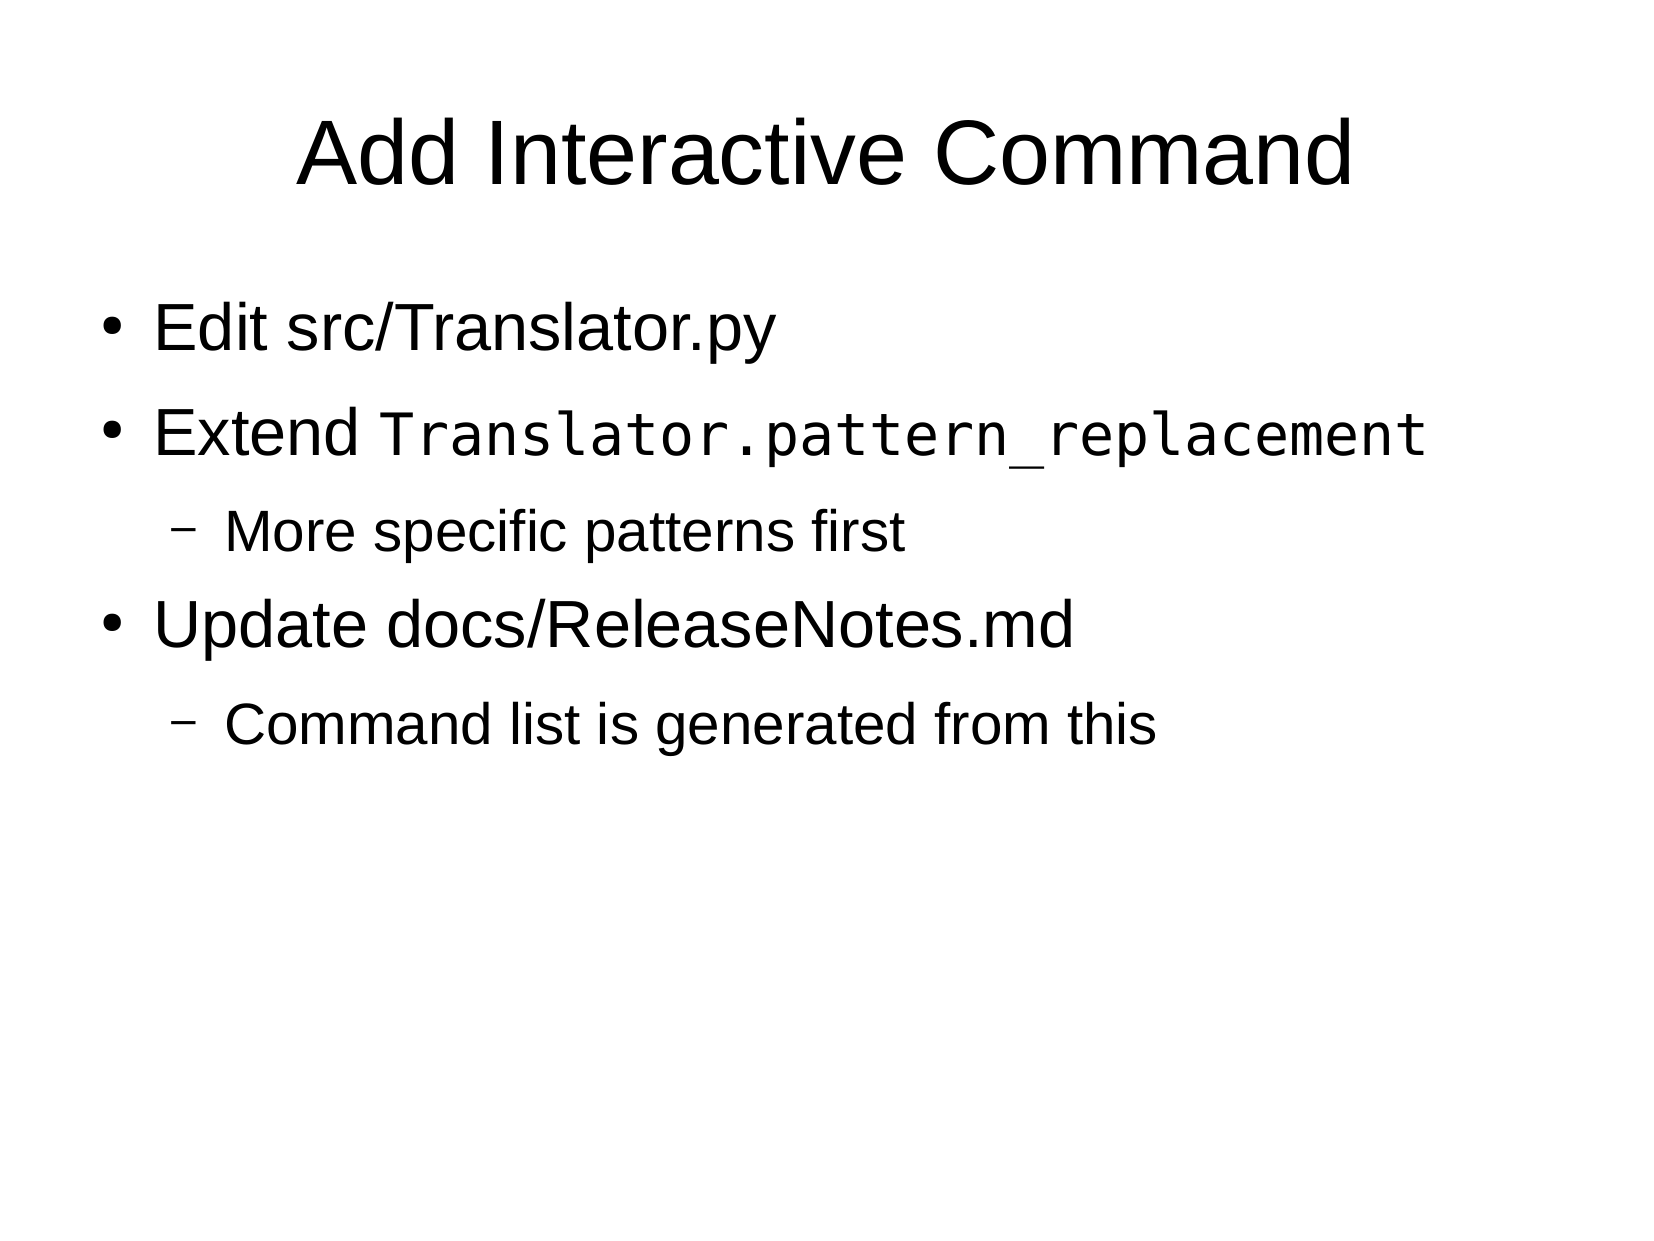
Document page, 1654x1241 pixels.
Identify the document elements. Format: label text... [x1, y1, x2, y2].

title Add Interactive Command [82, 49, 1571, 257]
list Edit src/Translator.py Extend Translator.pattern_replacement More specific patterns first Update docs/ReleaseNotes.md Command list is generated from this [82, 290, 1571, 1010]
